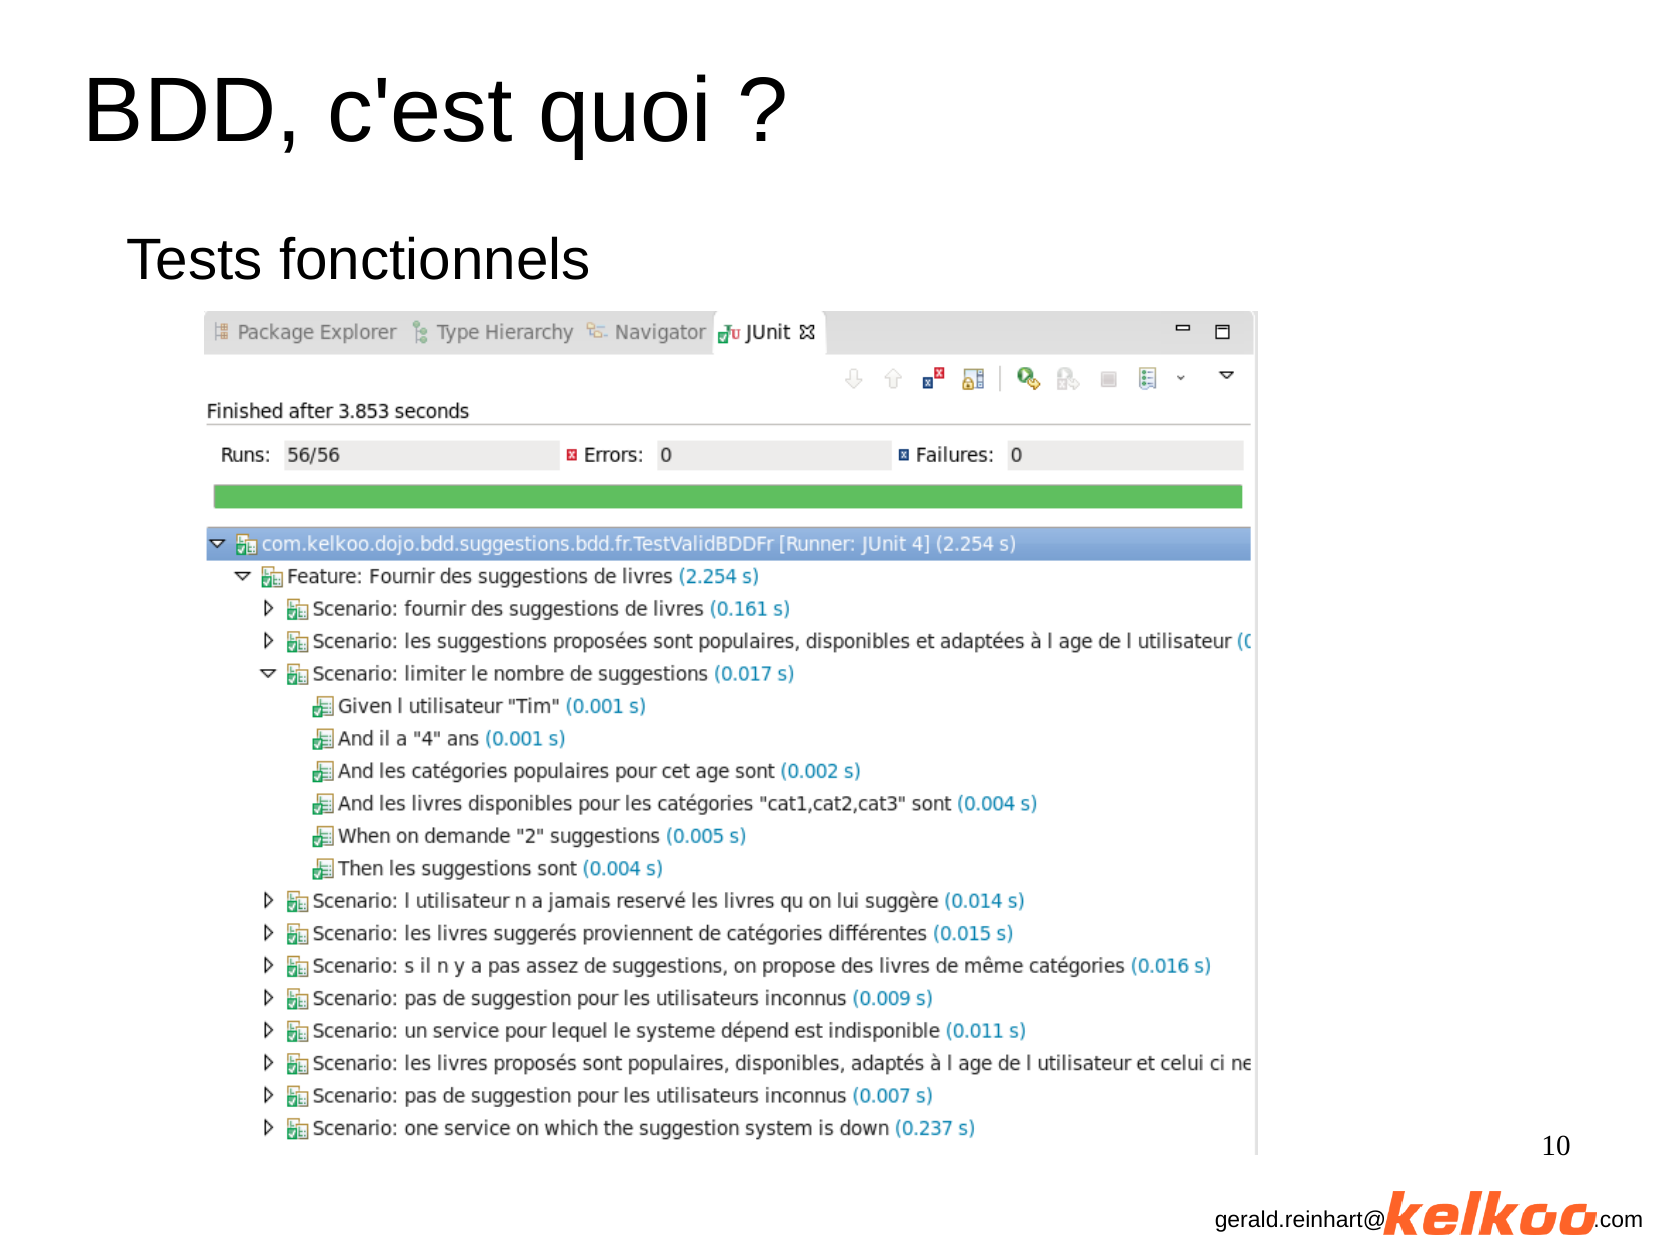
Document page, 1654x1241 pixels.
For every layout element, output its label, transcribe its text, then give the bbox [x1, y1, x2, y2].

picture [204, 311, 1258, 1156]
text_box Tests fonctionnels [111, 219, 607, 300]
title BDD, c'est quoi ? [82, 5, 1571, 213]
text_box gerald.reinhart@ .com [1193, 1199, 1654, 1241]
picture [1383, 1191, 1597, 1199]
